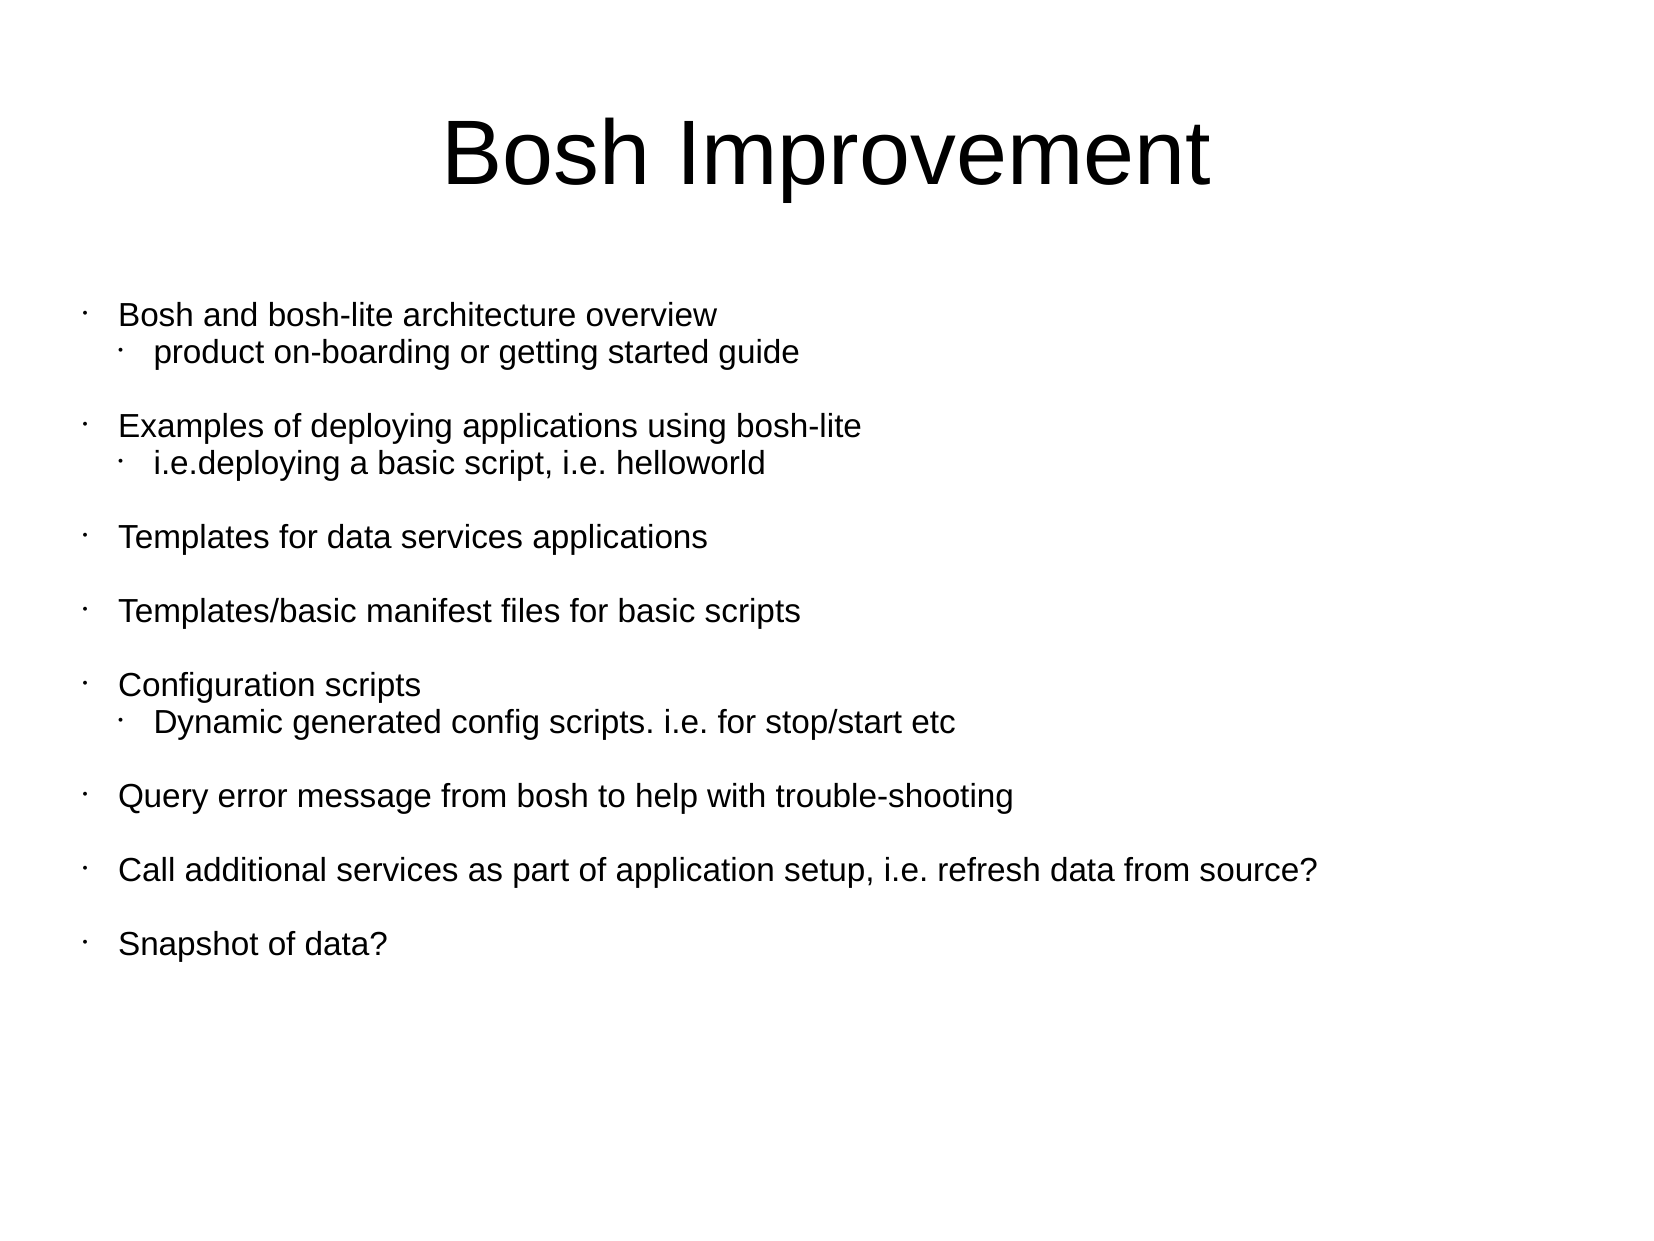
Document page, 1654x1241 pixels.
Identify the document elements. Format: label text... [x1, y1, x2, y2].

title Bosh Improvement [82, 49, 1571, 257]
subtitle Bosh and bosh-lite architecture overview product on-boarding or getting started guide Examples of deploying applications using bosh-lite i.e.deploying a basic script, i.e. helloworld Templates for data services applications Templates/basic manifest files for basic scripts Configuration scripts Dynamic generated config scripts. i.e. for stop/start etc Query error message from bosh to help with trouble-shooting Call additional services as part of application setup, i.e. refresh data from source? Snapshot of data? [82, 296, 1571, 1016]
